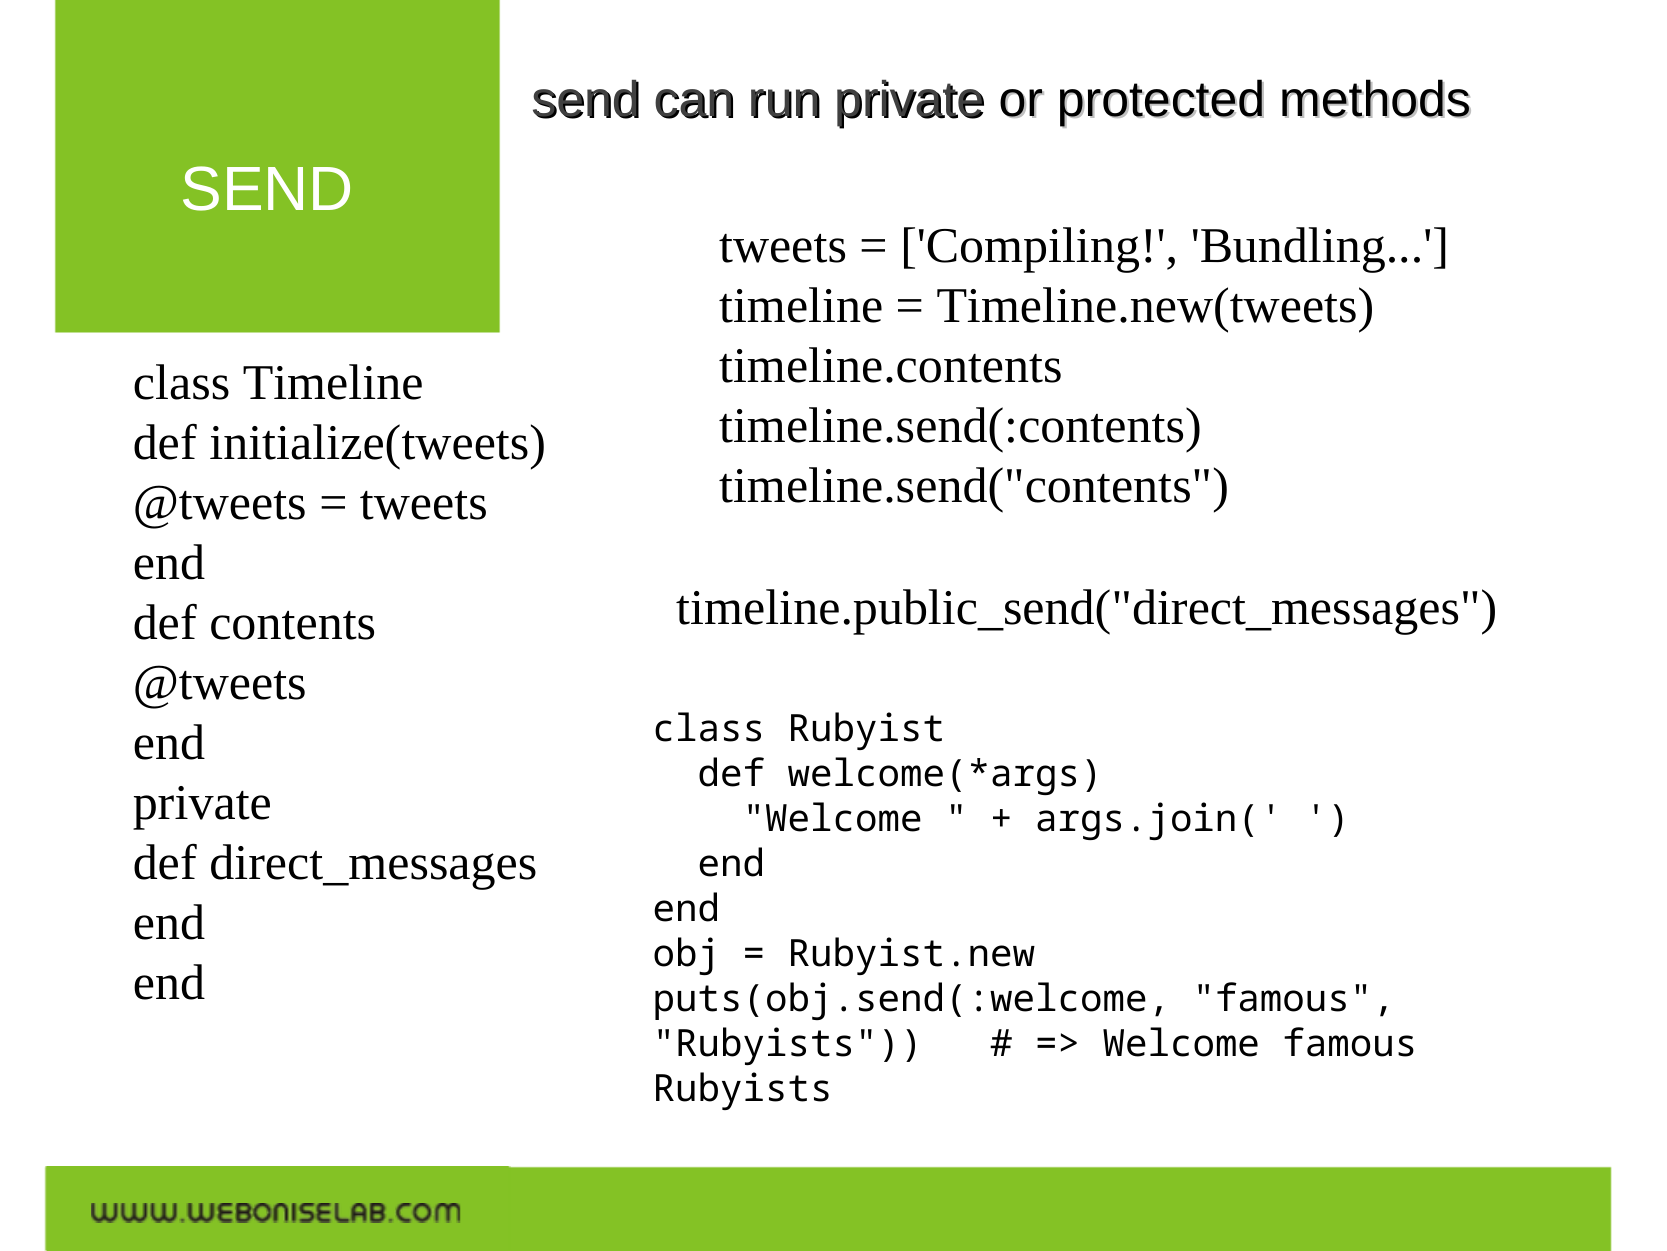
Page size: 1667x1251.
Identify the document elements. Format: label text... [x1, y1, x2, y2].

text_box SEND [106, 153, 355, 225]
text_box class Rubyist def welcome(*args) "Welcome " + args.join(' ') end end obj = Rubyist.new puts(obj.send(:welcome, "famous", "Rubyists")) # => Welcome famous Rubyists [637, 696, 1607, 1158]
text_box timeline.public_send("direct_messages") [661, 566, 1514, 642]
picture [0, 0, 1667, 1251]
text_box class Timeline def initialize(tweets) @tweets = tweets end def contents @tweets end private def direct_messages end end [118, 342, 603, 1251]
text_box send can run private or protected methods [531, 70, 1667, 342]
picture [603, 342, 1667, 1251]
text_box tweets = ['Compiling!', 'Bundling...'] timeline = Timeline.new(tweets) timeline.contents timeline.send(:contents) timeline.send("contents") [704, 204, 1465, 520]
